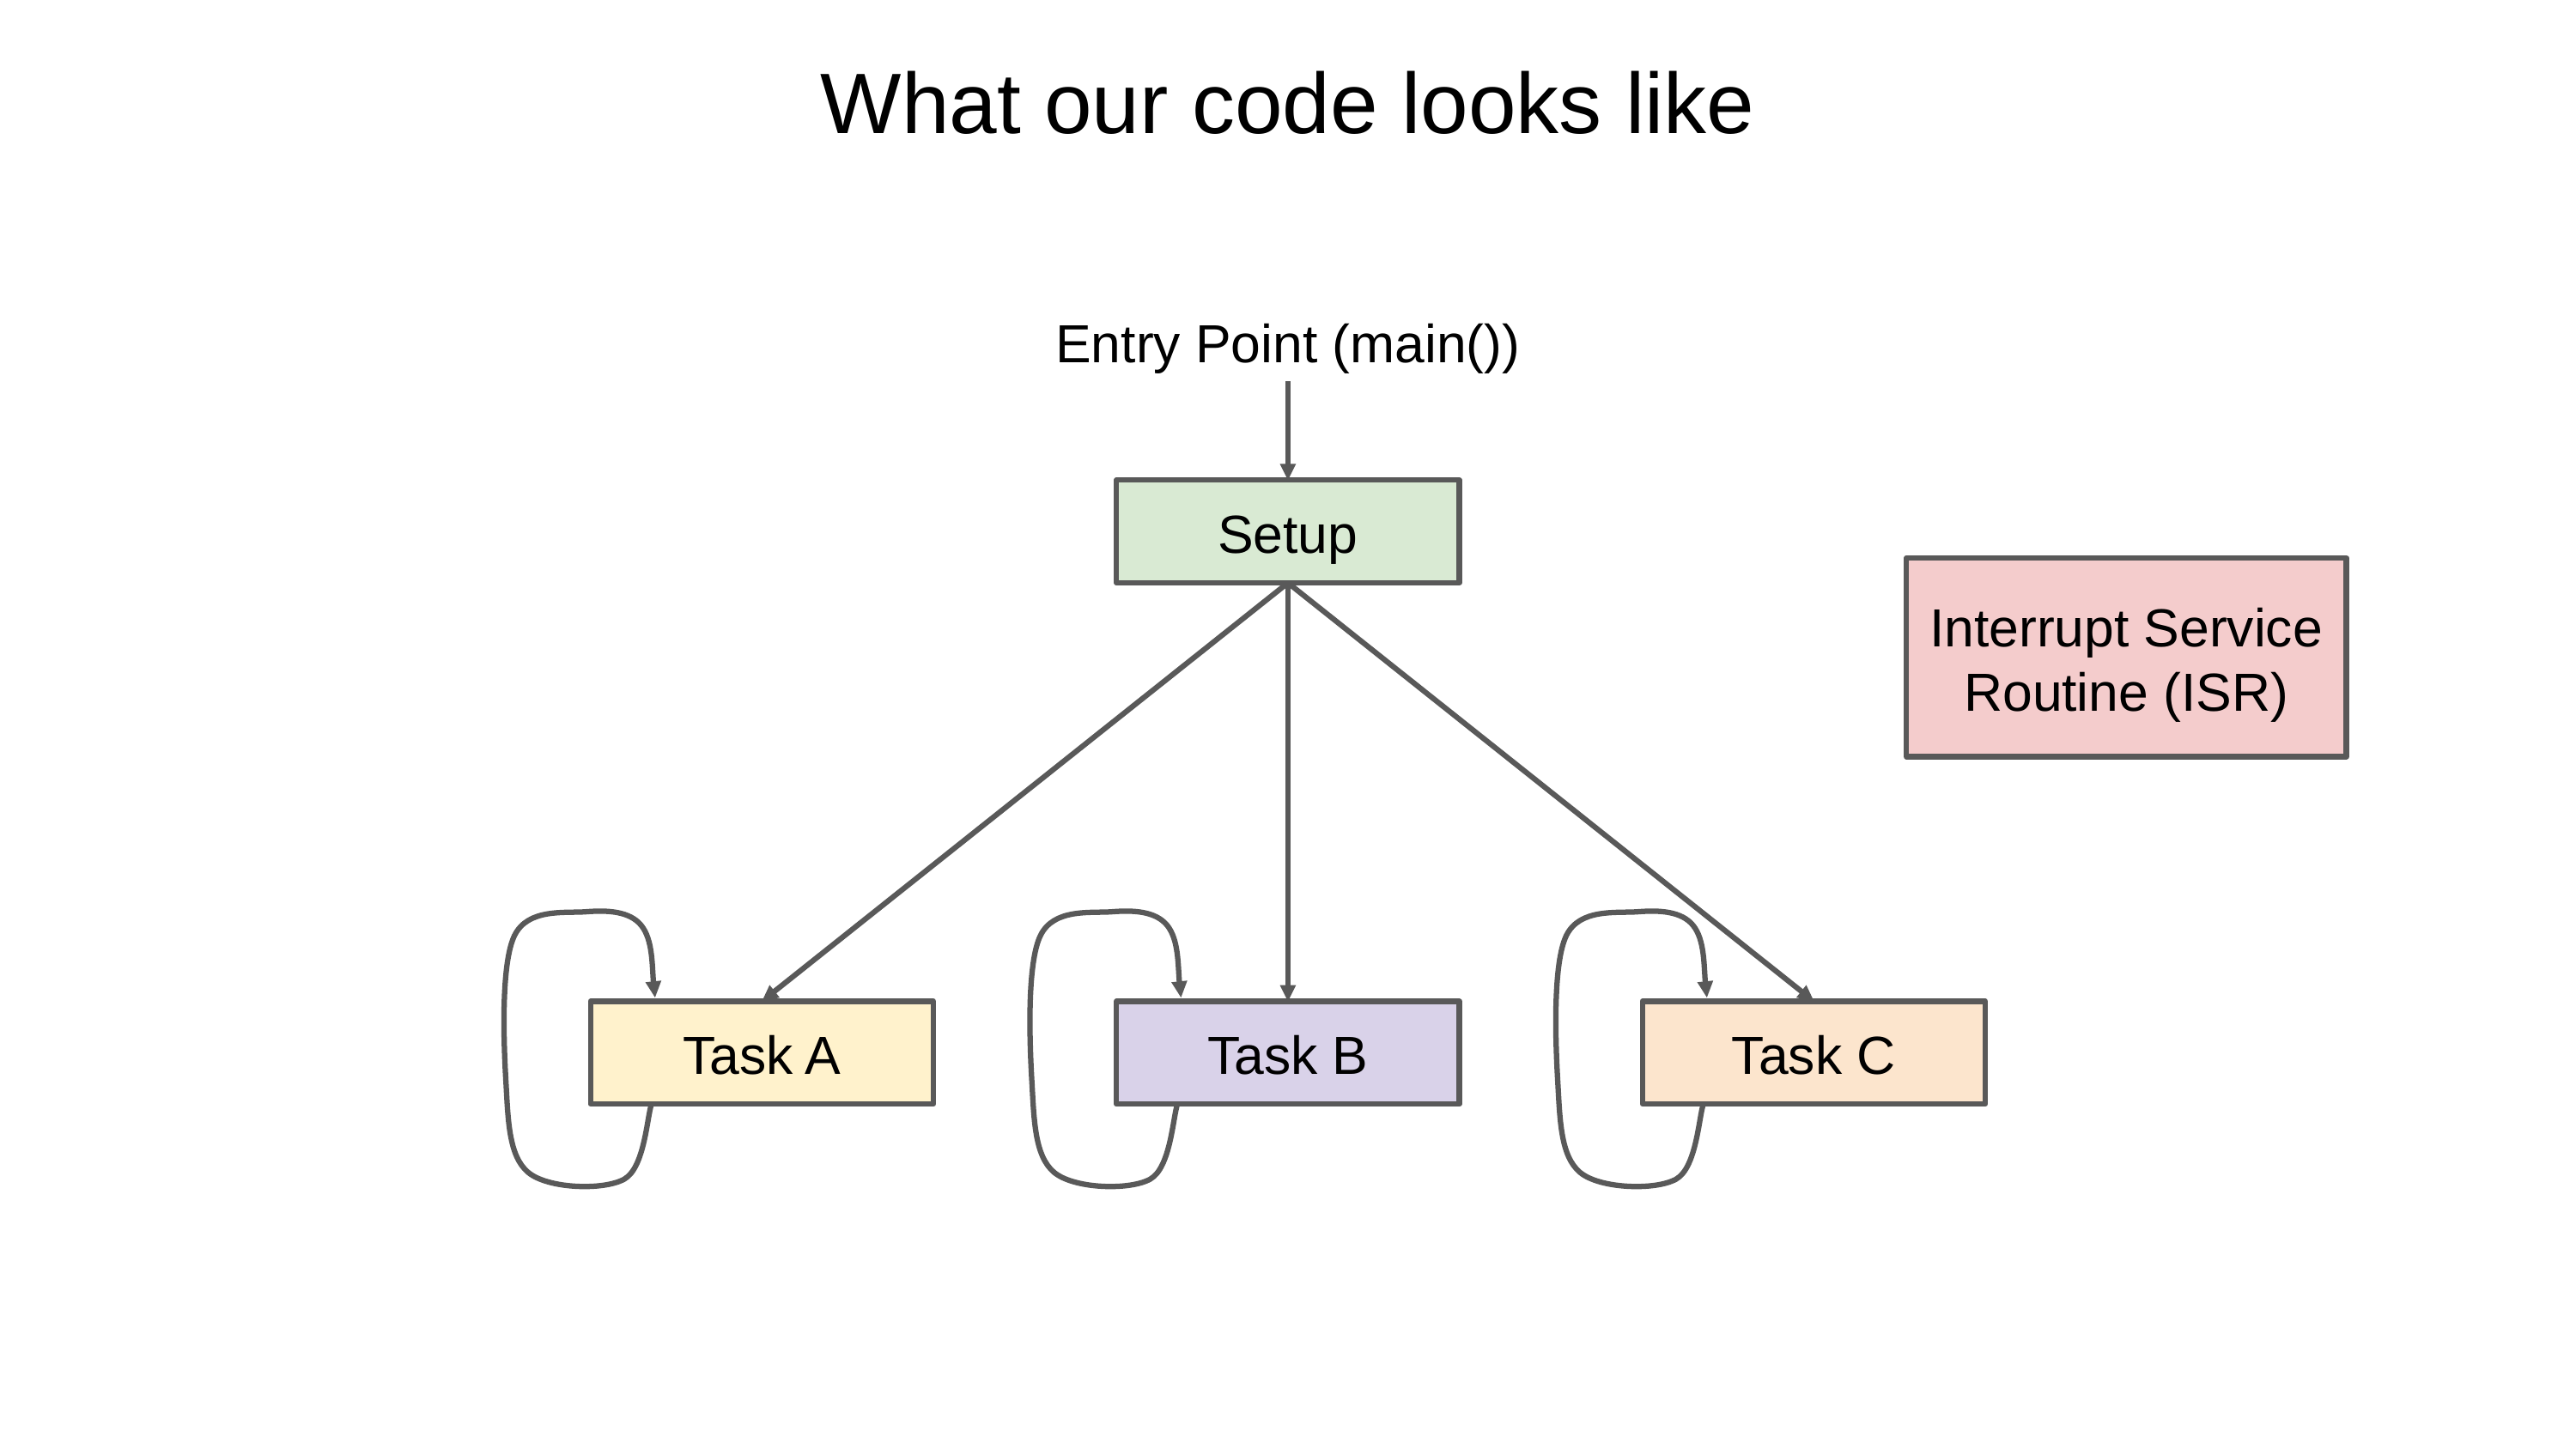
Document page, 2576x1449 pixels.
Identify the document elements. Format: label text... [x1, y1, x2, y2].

text_box Setup [1116, 480, 1460, 584]
text_box Entry Point (main()) [986, 301, 1590, 381]
text_box What our code looks like [0, 0, 2576, 199]
text_box Task B [1116, 1001, 1460, 1105]
text_box Task C [1642, 1001, 1986, 1105]
text_box Task A [590, 1001, 934, 1105]
text_box Interrupt Service Routine (ISR) [1906, 557, 2347, 757]
